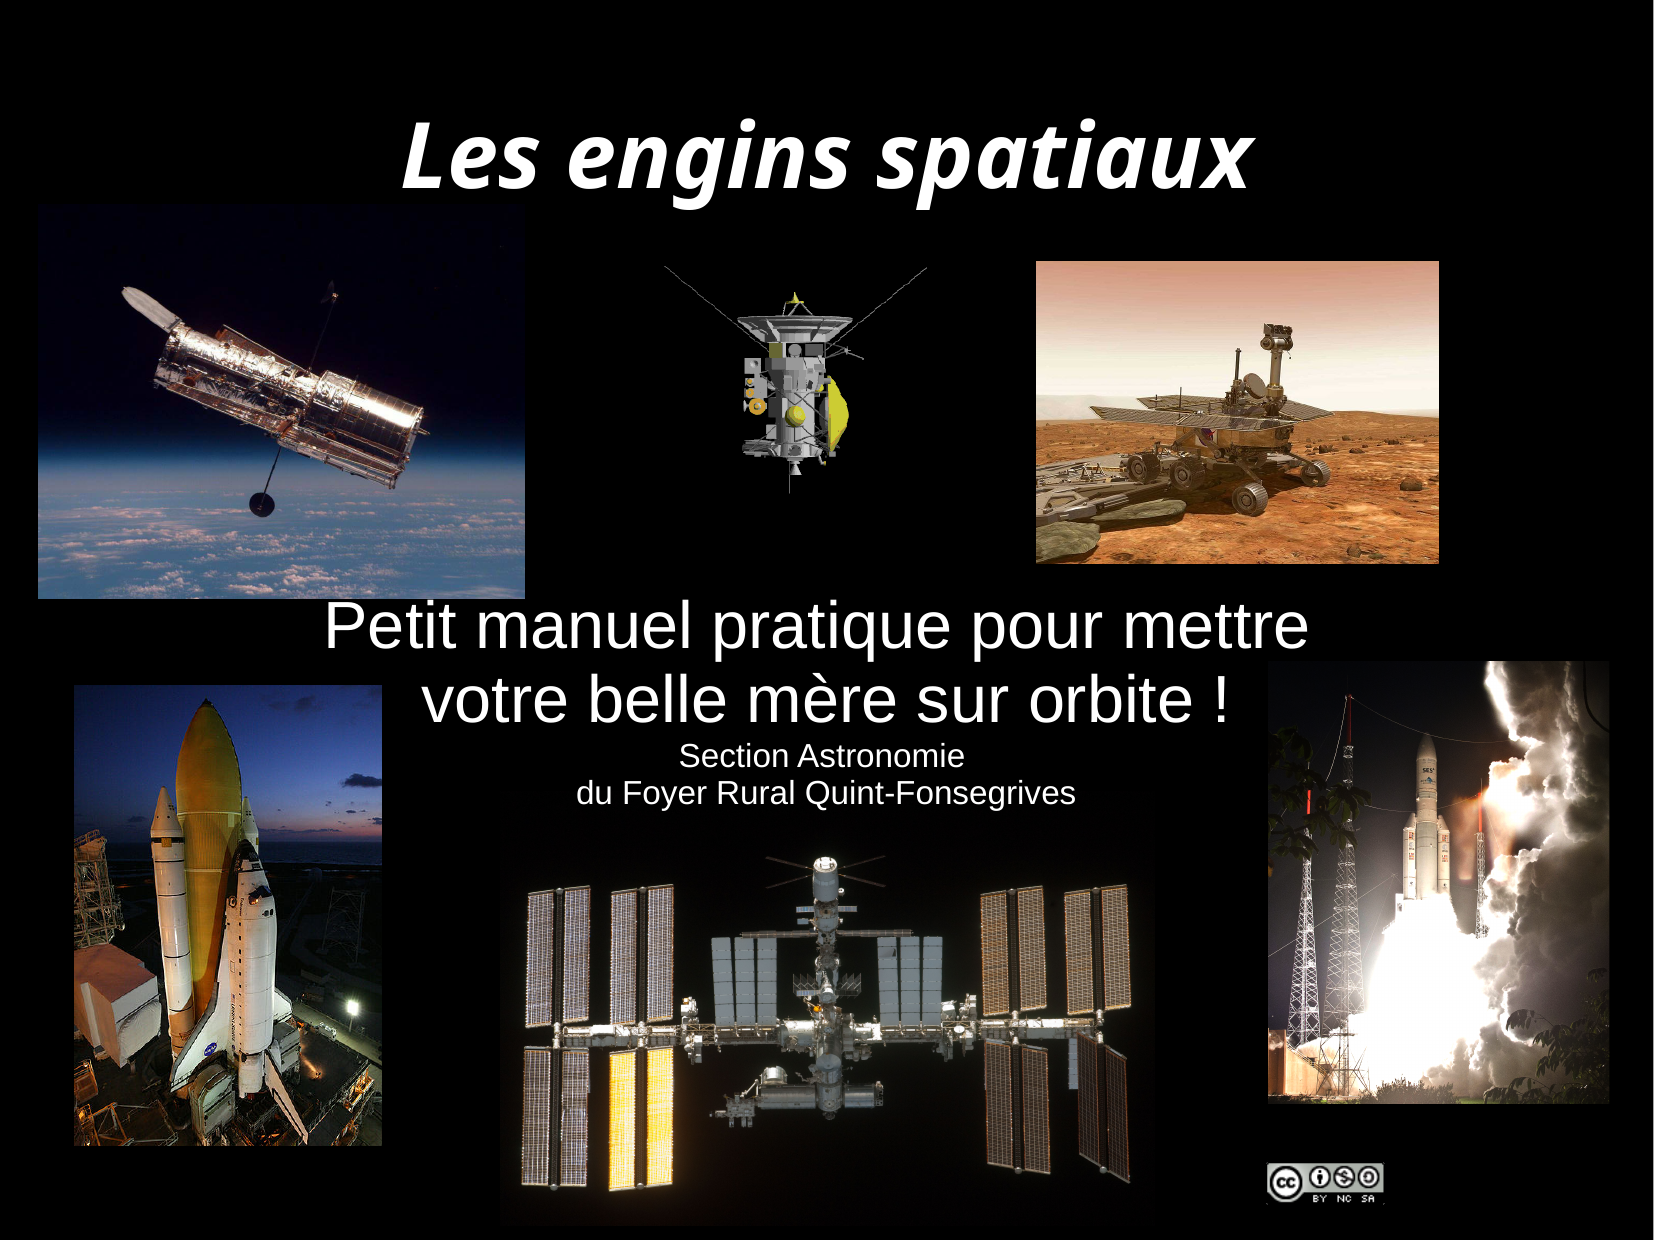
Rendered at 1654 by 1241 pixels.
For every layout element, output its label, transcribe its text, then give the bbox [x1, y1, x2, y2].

picture [500, 1109, 1155, 1226]
picture [1266, 1162, 1385, 1205]
picture [1268, 661, 1610, 1104]
picture [1036, 261, 1439, 564]
picture [74, 685, 382, 1146]
picture [643, 266, 946, 494]
subtitle Petit manuel pratique pour mettre votre belle mère sur orbite ! Section Astronomie du Foyer Rural Quint-Fonsegrives [82, 290, 1571, 1109]
title Les engins spatiaux [82, 49, 1571, 257]
picture [38, 204, 525, 599]
